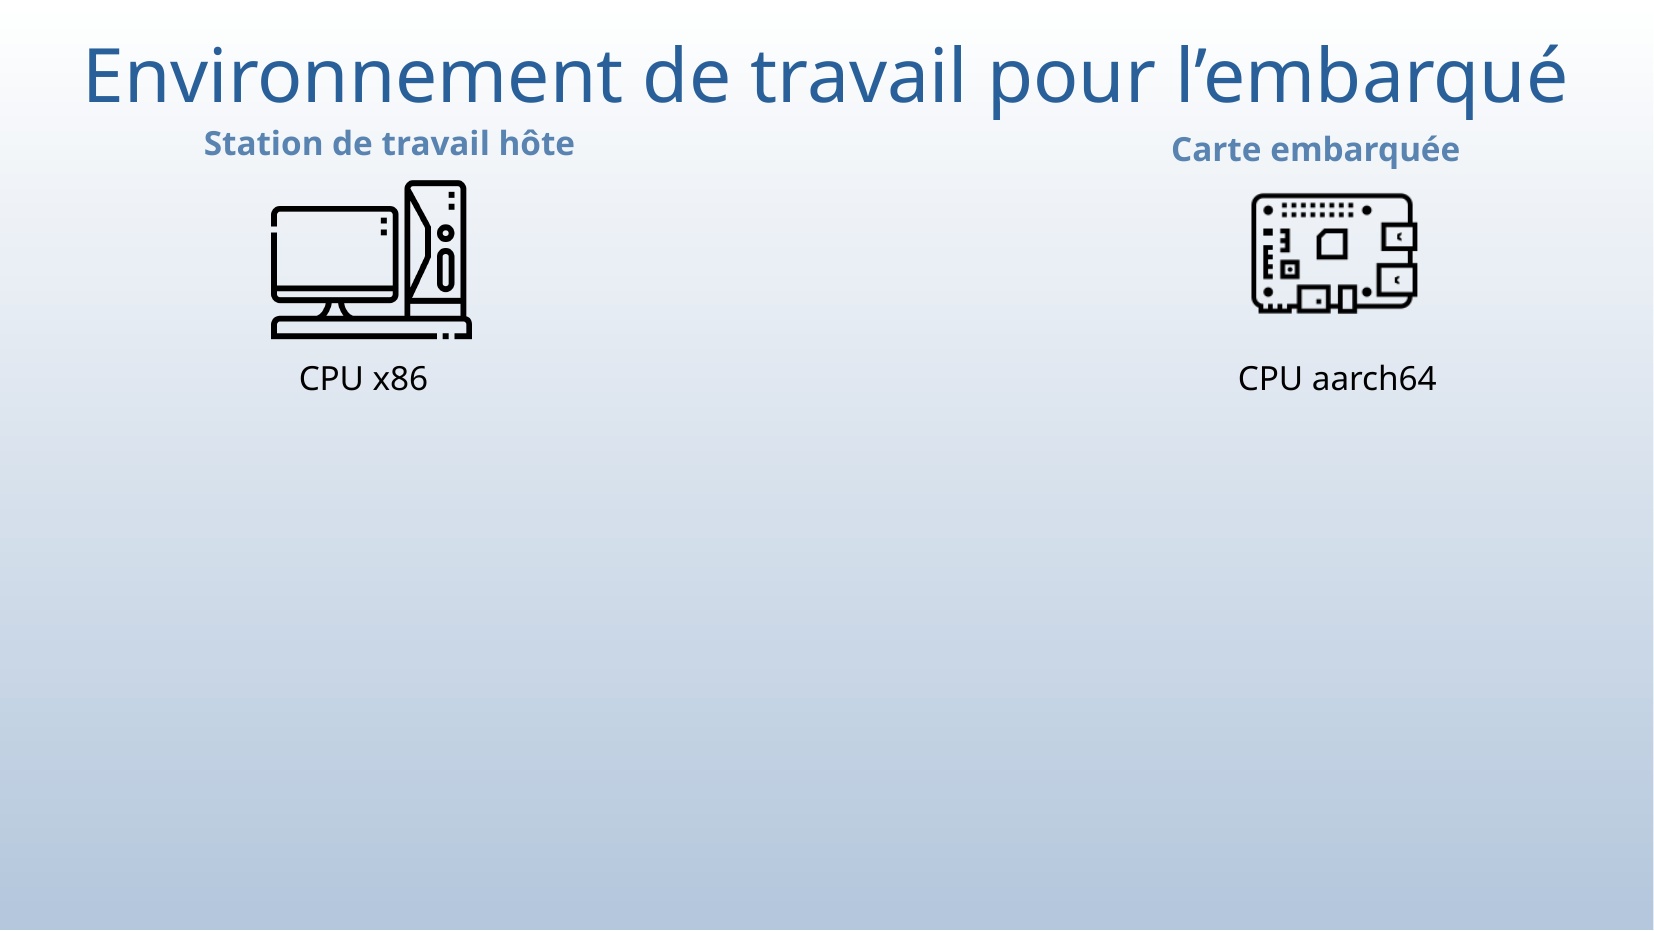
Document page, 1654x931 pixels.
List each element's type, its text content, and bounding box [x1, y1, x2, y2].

title Environnement de travail pour l’embarqué [82, 0, 1571, 151]
text_box CPU aarch64 [1216, 347, 1459, 408]
picture [271, 173, 472, 347]
text_box Station de travail hôte [183, 112, 597, 173]
text_box Carte embarquée [1133, 118, 1507, 179]
picture [1216, 179, 1453, 347]
text_box CPU x86 [242, 347, 485, 408]
